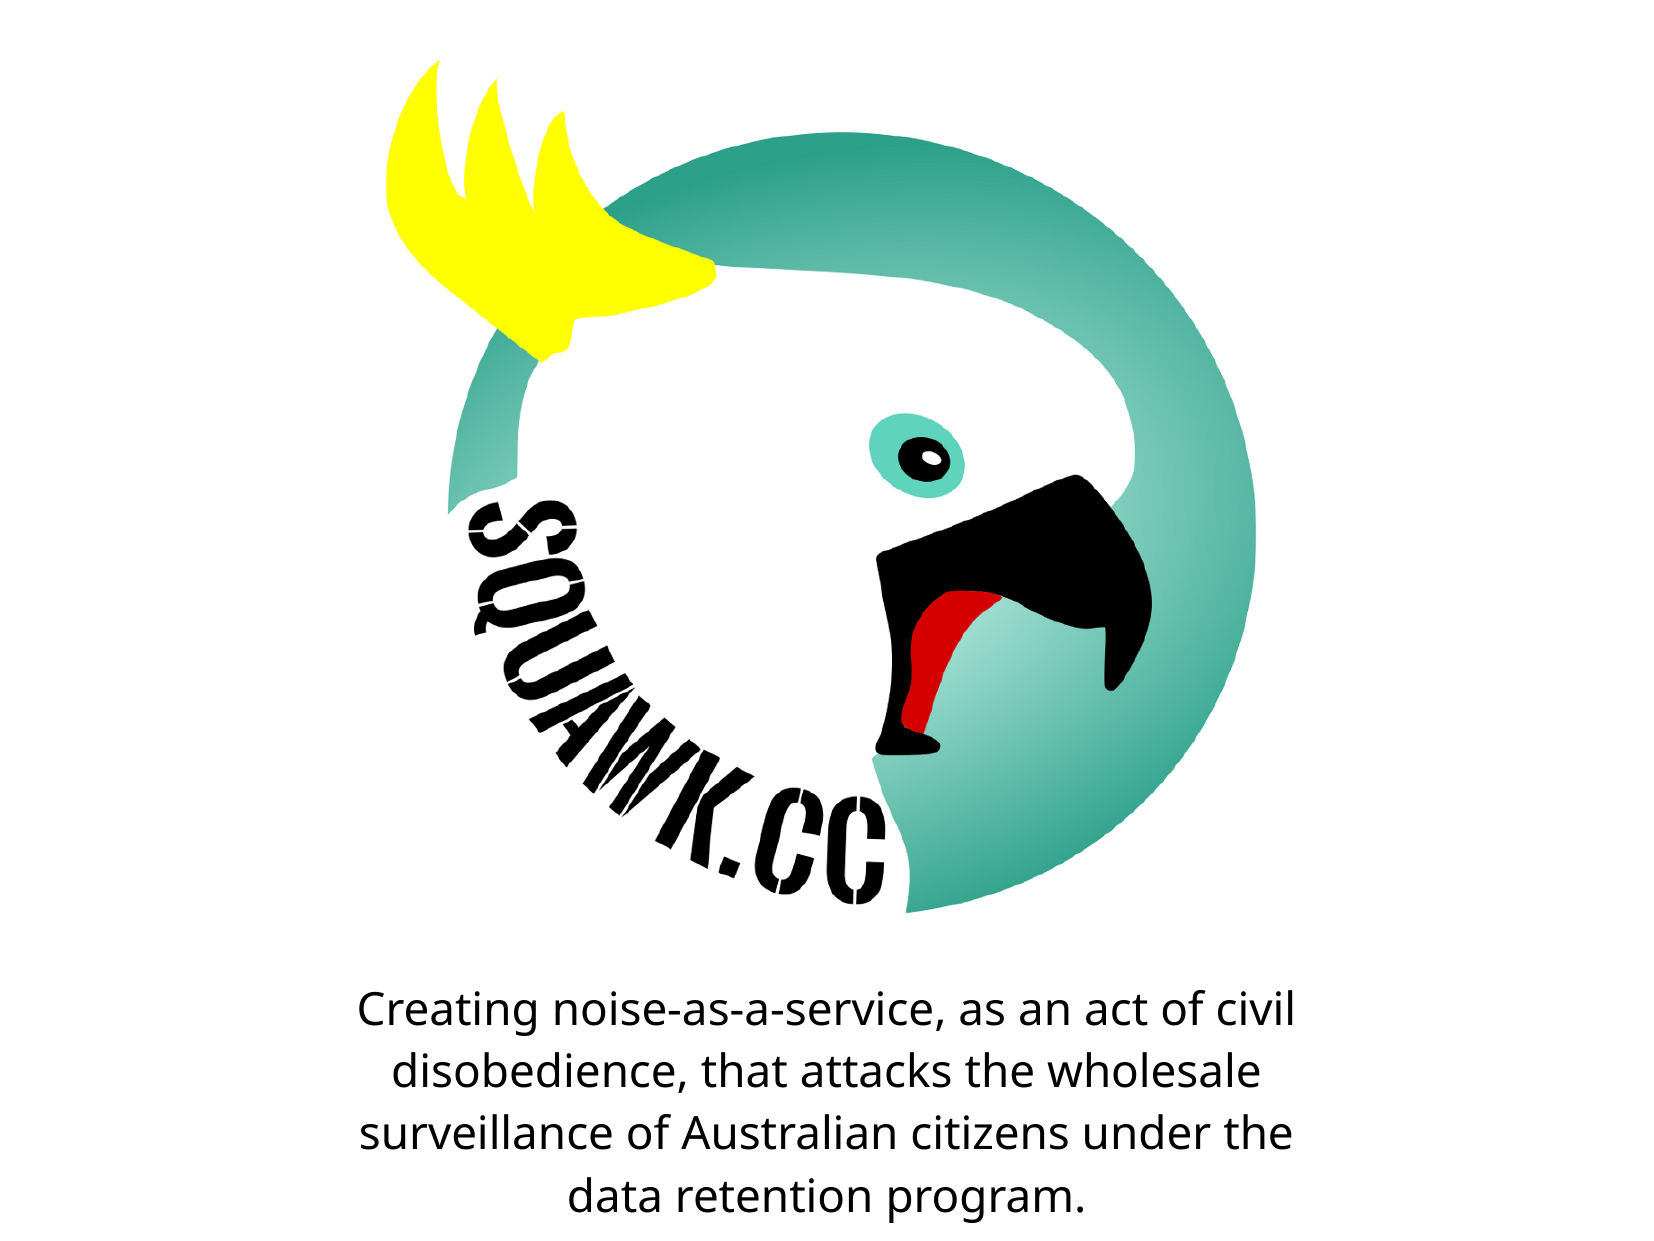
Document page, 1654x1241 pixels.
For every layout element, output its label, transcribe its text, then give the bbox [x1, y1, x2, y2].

text_box Creating noise-as-a-service, as an act of civil disobedience, that attacks the wholesale surveillance of Australian citizens under the data retention program. [307, 968, 1347, 1197]
picture [366, 35, 1276, 945]
